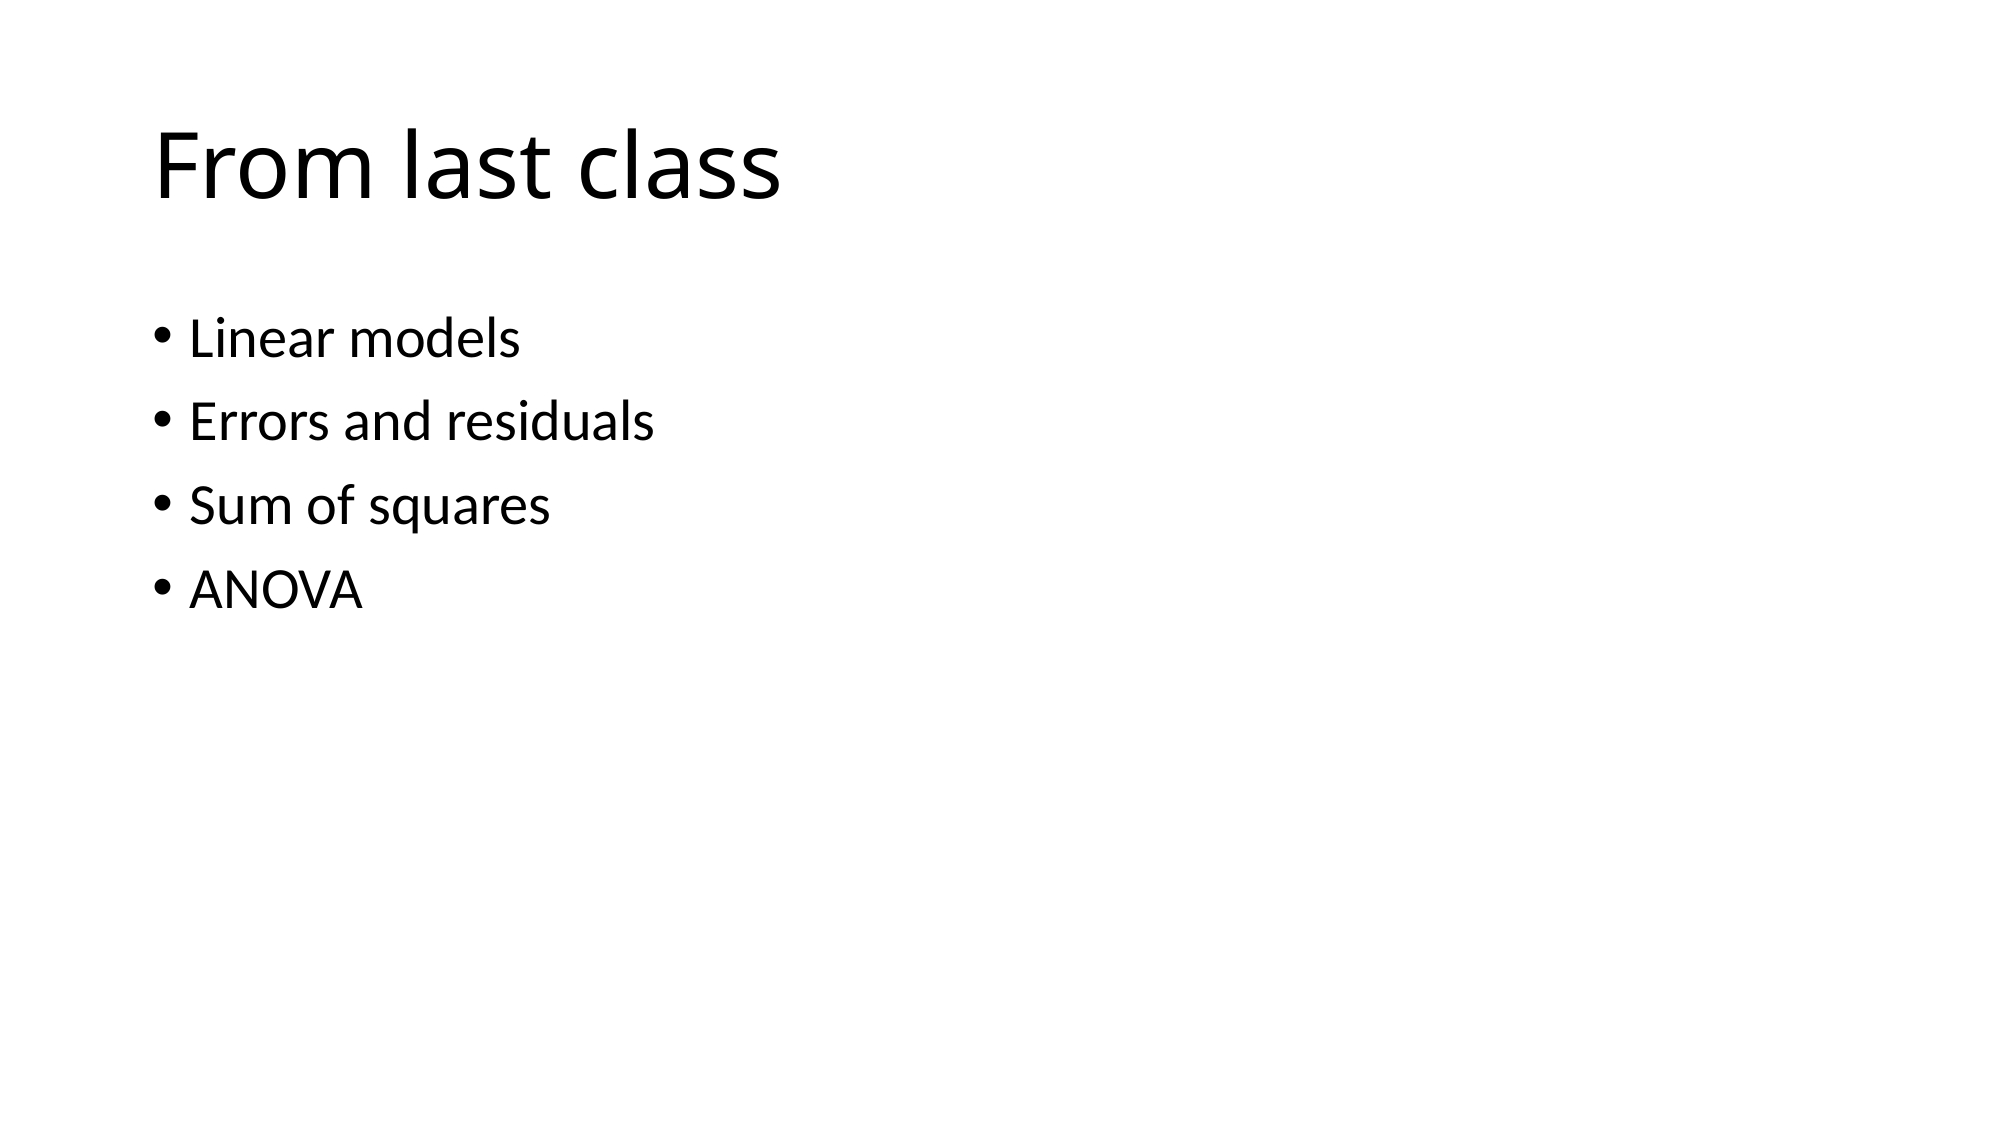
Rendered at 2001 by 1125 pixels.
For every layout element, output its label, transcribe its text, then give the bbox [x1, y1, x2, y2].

list Linear models Errors and residuals Sum of squares ANOVA [137, 299, 1863, 1014]
title From last class [137, 59, 1863, 278]
